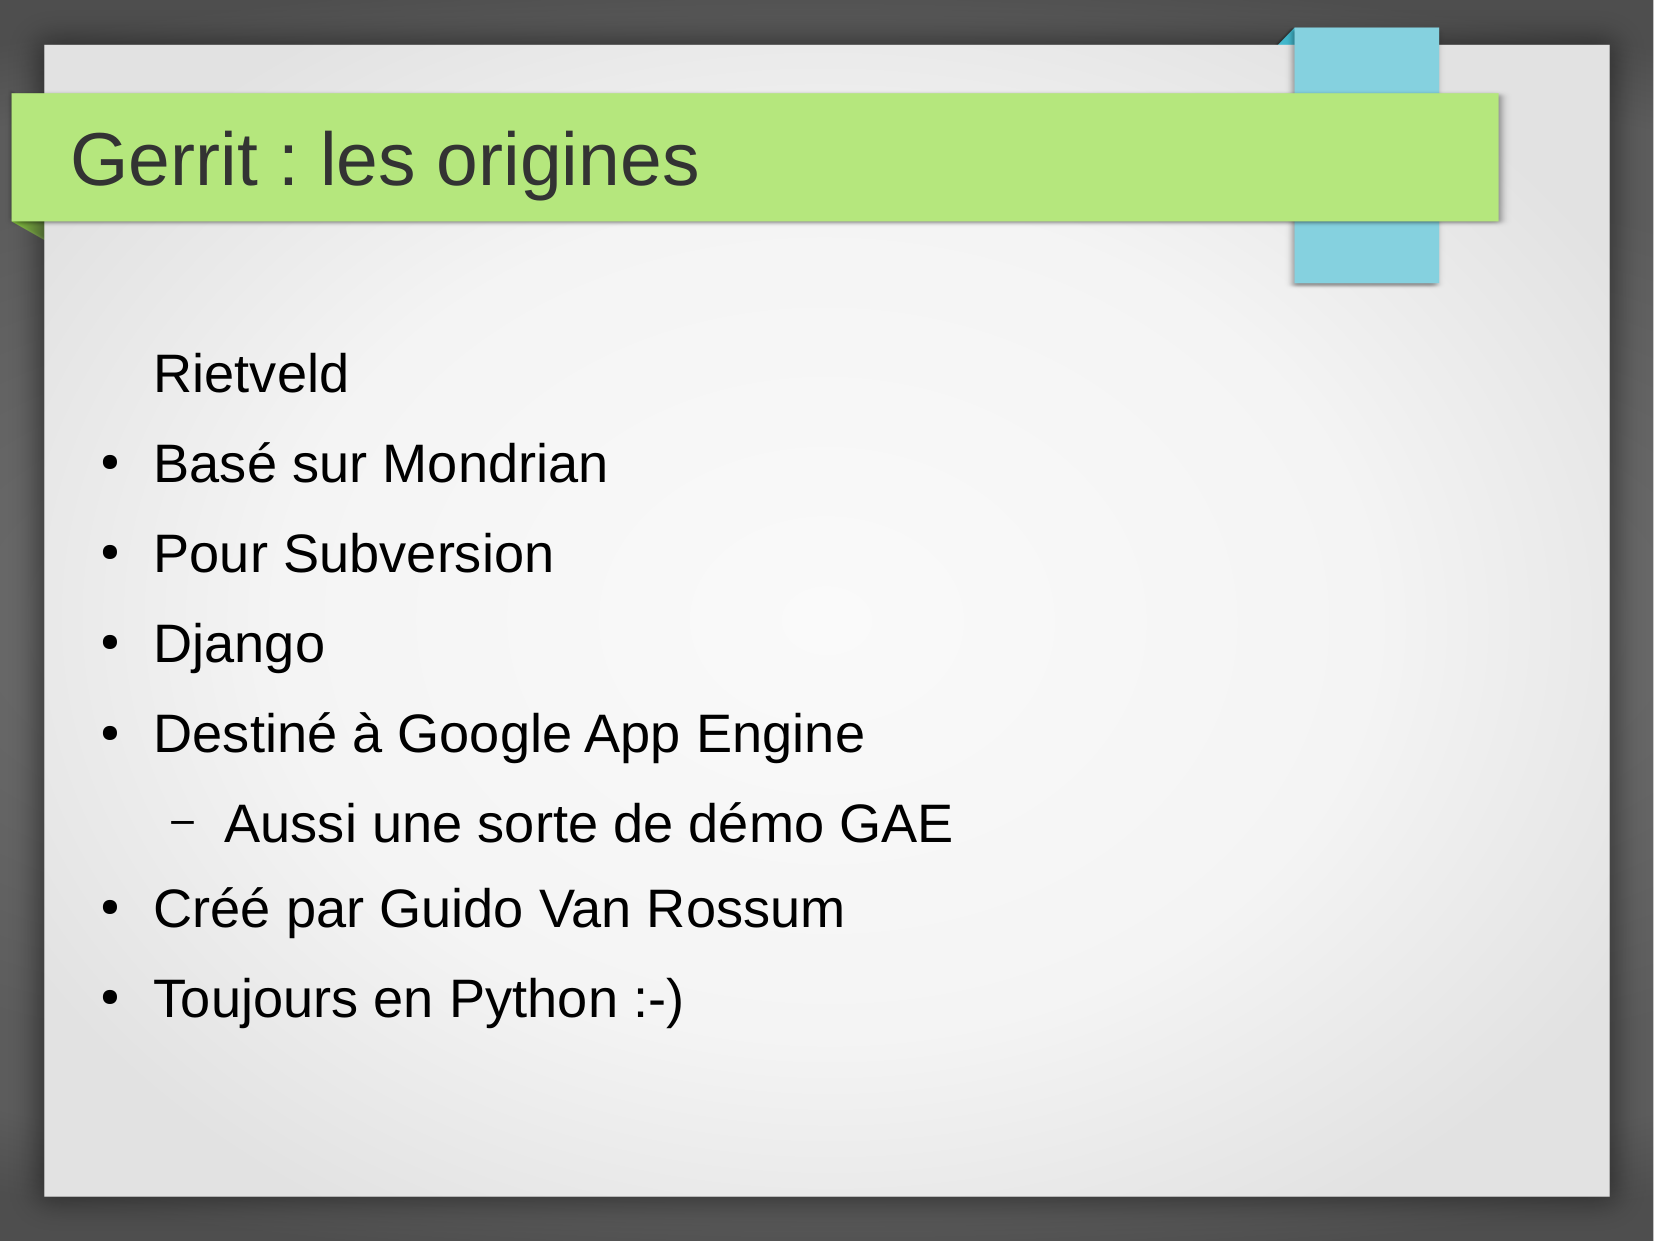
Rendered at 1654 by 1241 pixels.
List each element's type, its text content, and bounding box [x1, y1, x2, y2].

title Gerrit : les origines [70, 106, 1229, 213]
list Rietveld Basé sur Mondrian Pour Subversion Django Destiné à Google App Engine Aussi une sorte de démo GAE Créé par Guido Van Rossum Toujours en Python :-) [82, 343, 1538, 1063]
picture [0, 0, 1654, 1241]
